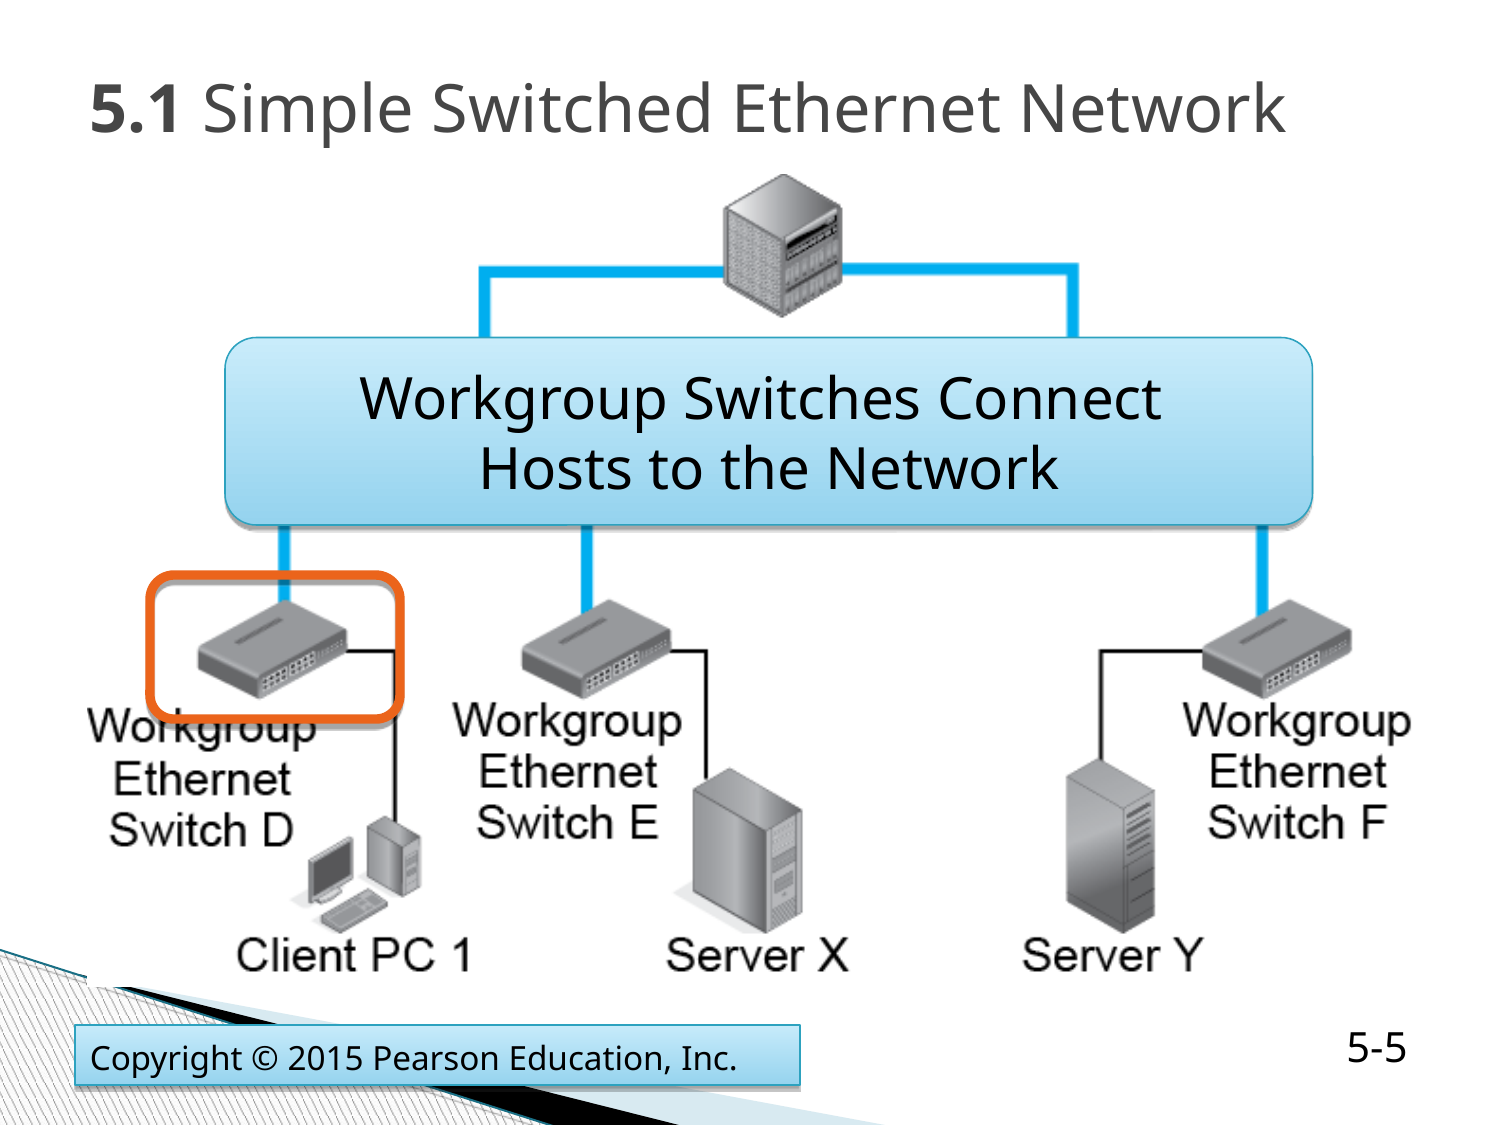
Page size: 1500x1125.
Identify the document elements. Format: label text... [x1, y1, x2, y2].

slide_number 5-1 [1262, 1025, 1423, 1085]
picture [0, 174, 1413, 1125]
footer Copyright © 2015 Pearson Education, Inc. [75, 1025, 800, 1085]
title 5.1 Simple Switched Ethernet Network [75, 50, 1425, 163]
text_box Workgroup Switches Connect Hosts to the Network [225, 337, 1313, 526]
